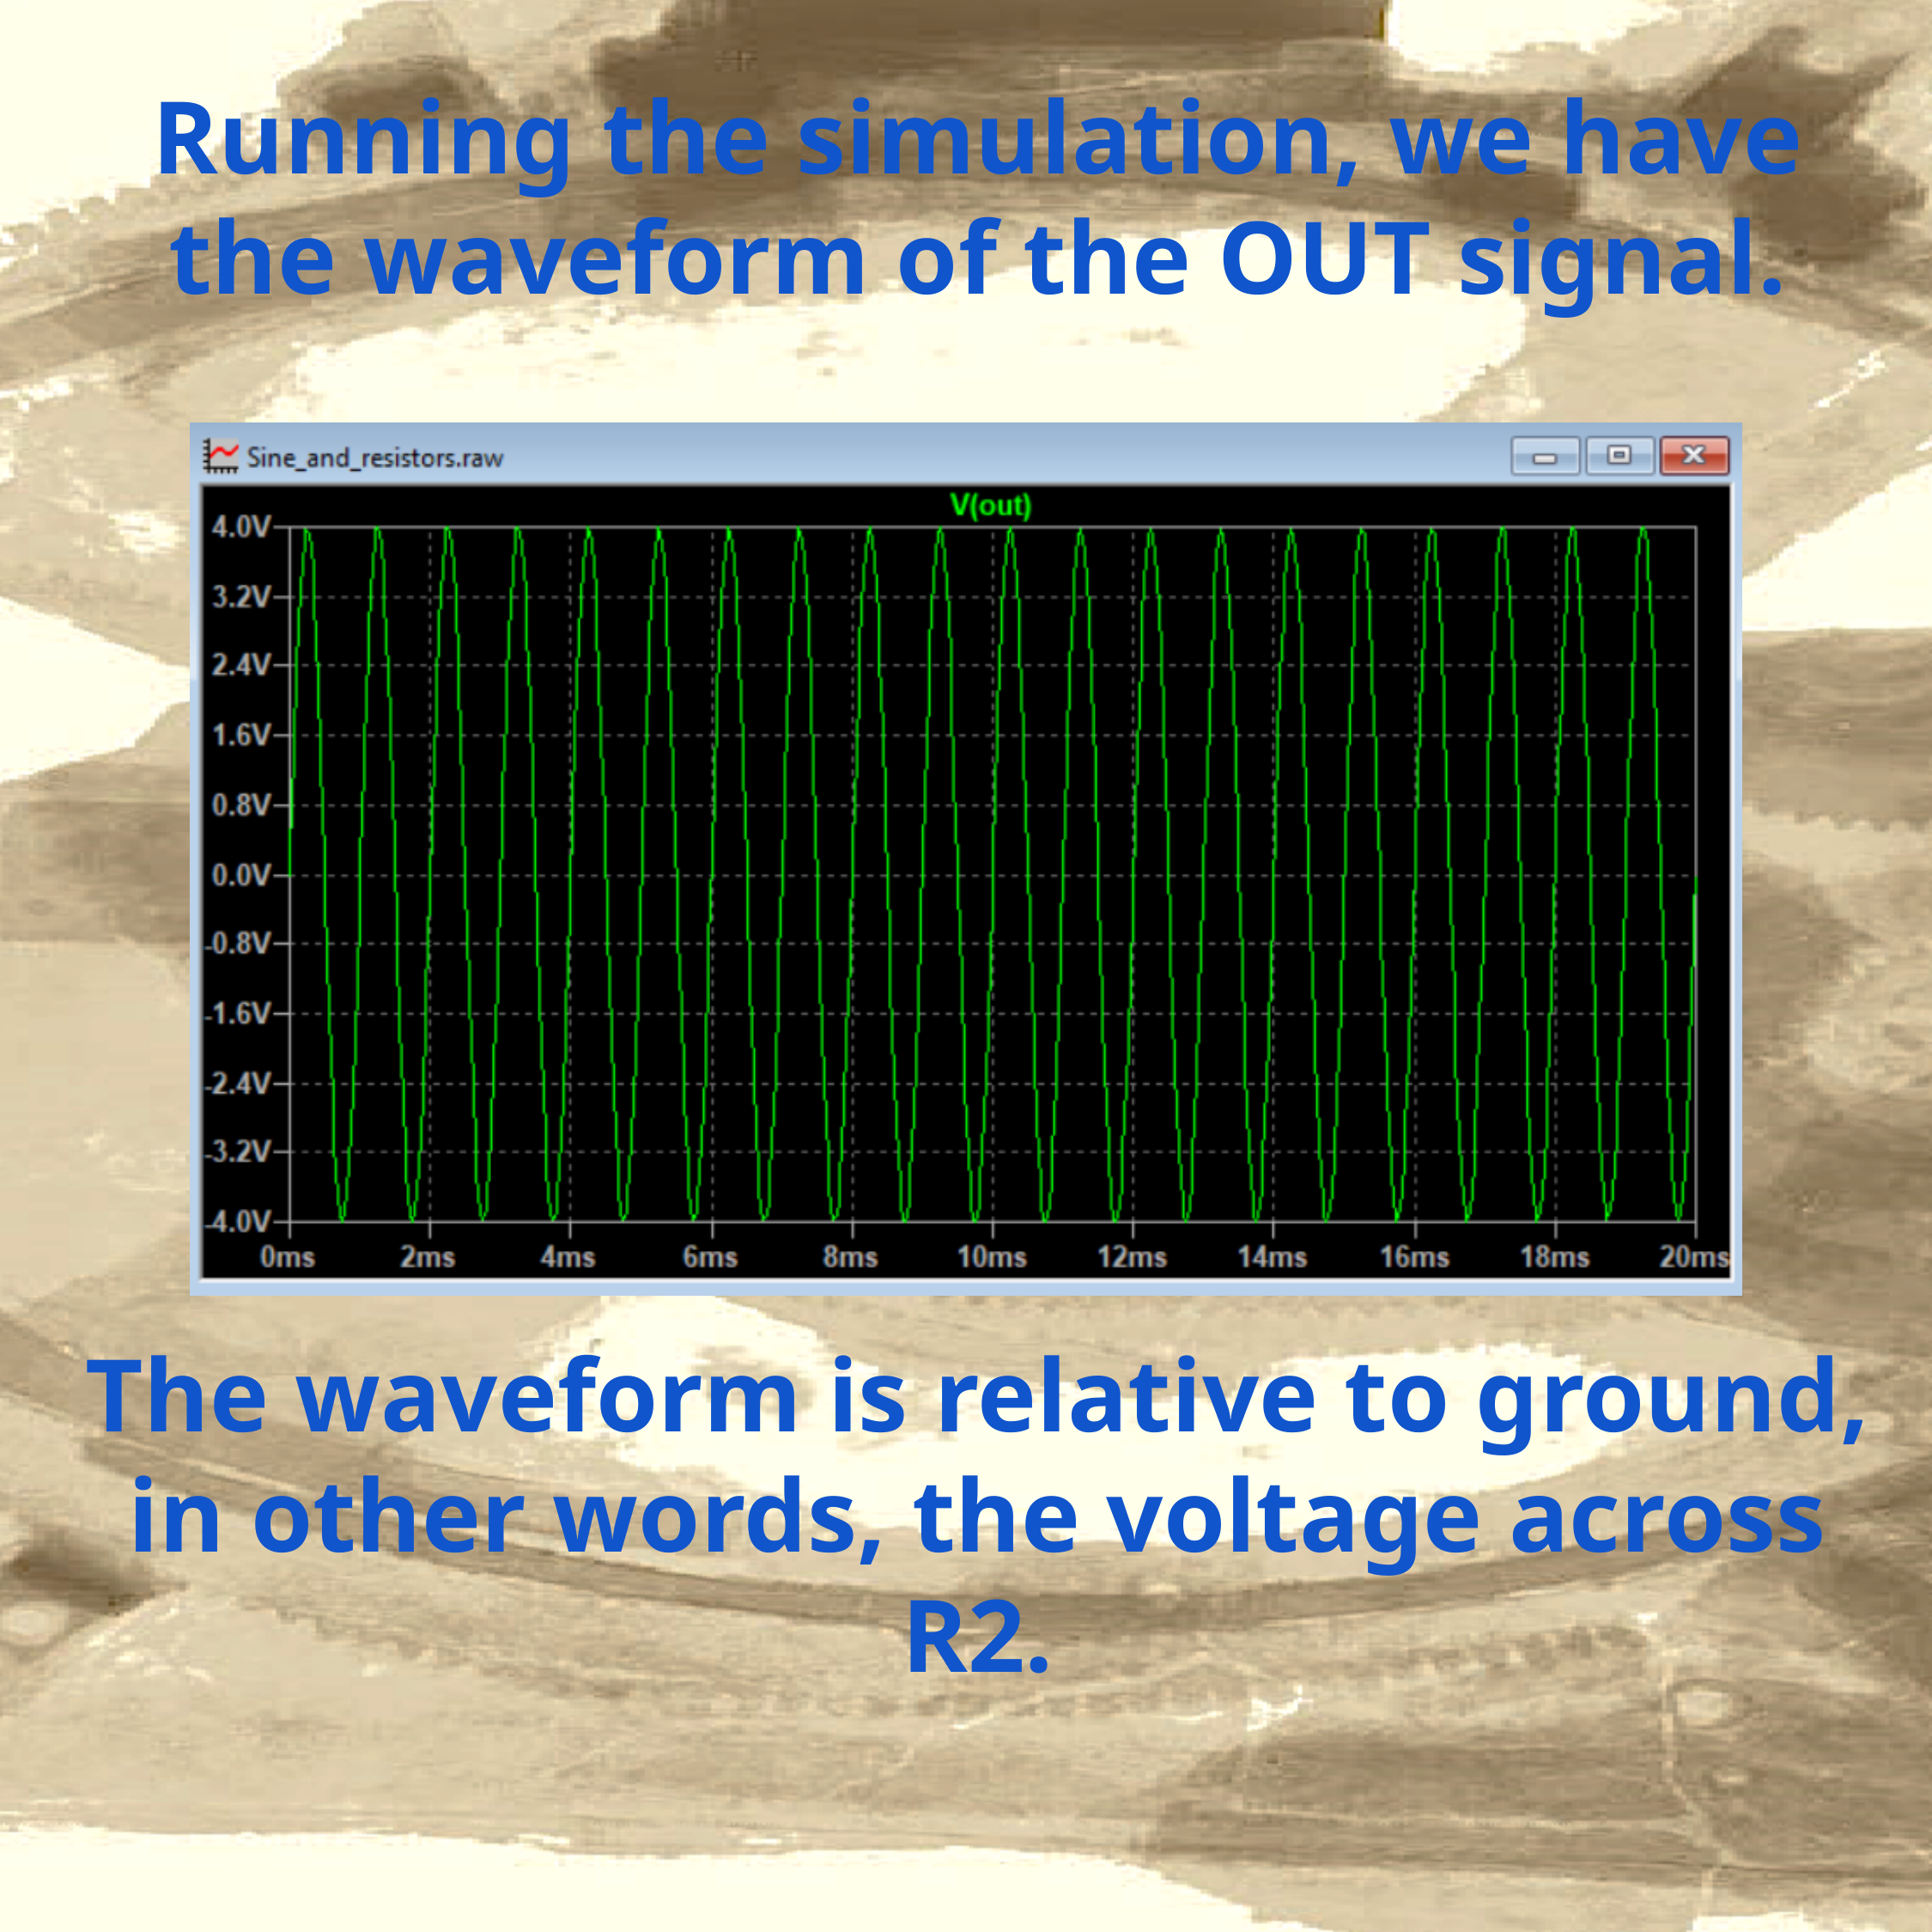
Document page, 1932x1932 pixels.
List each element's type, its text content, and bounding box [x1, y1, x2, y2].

picture [0, 0, 1932, 1932]
text_box The waveform is relative to ground, in other words, the voltage across R2. [71, 1318, 1884, 1724]
text_box Running the simulation, we have the waveform of the OUT signal. [71, 60, 1884, 372]
